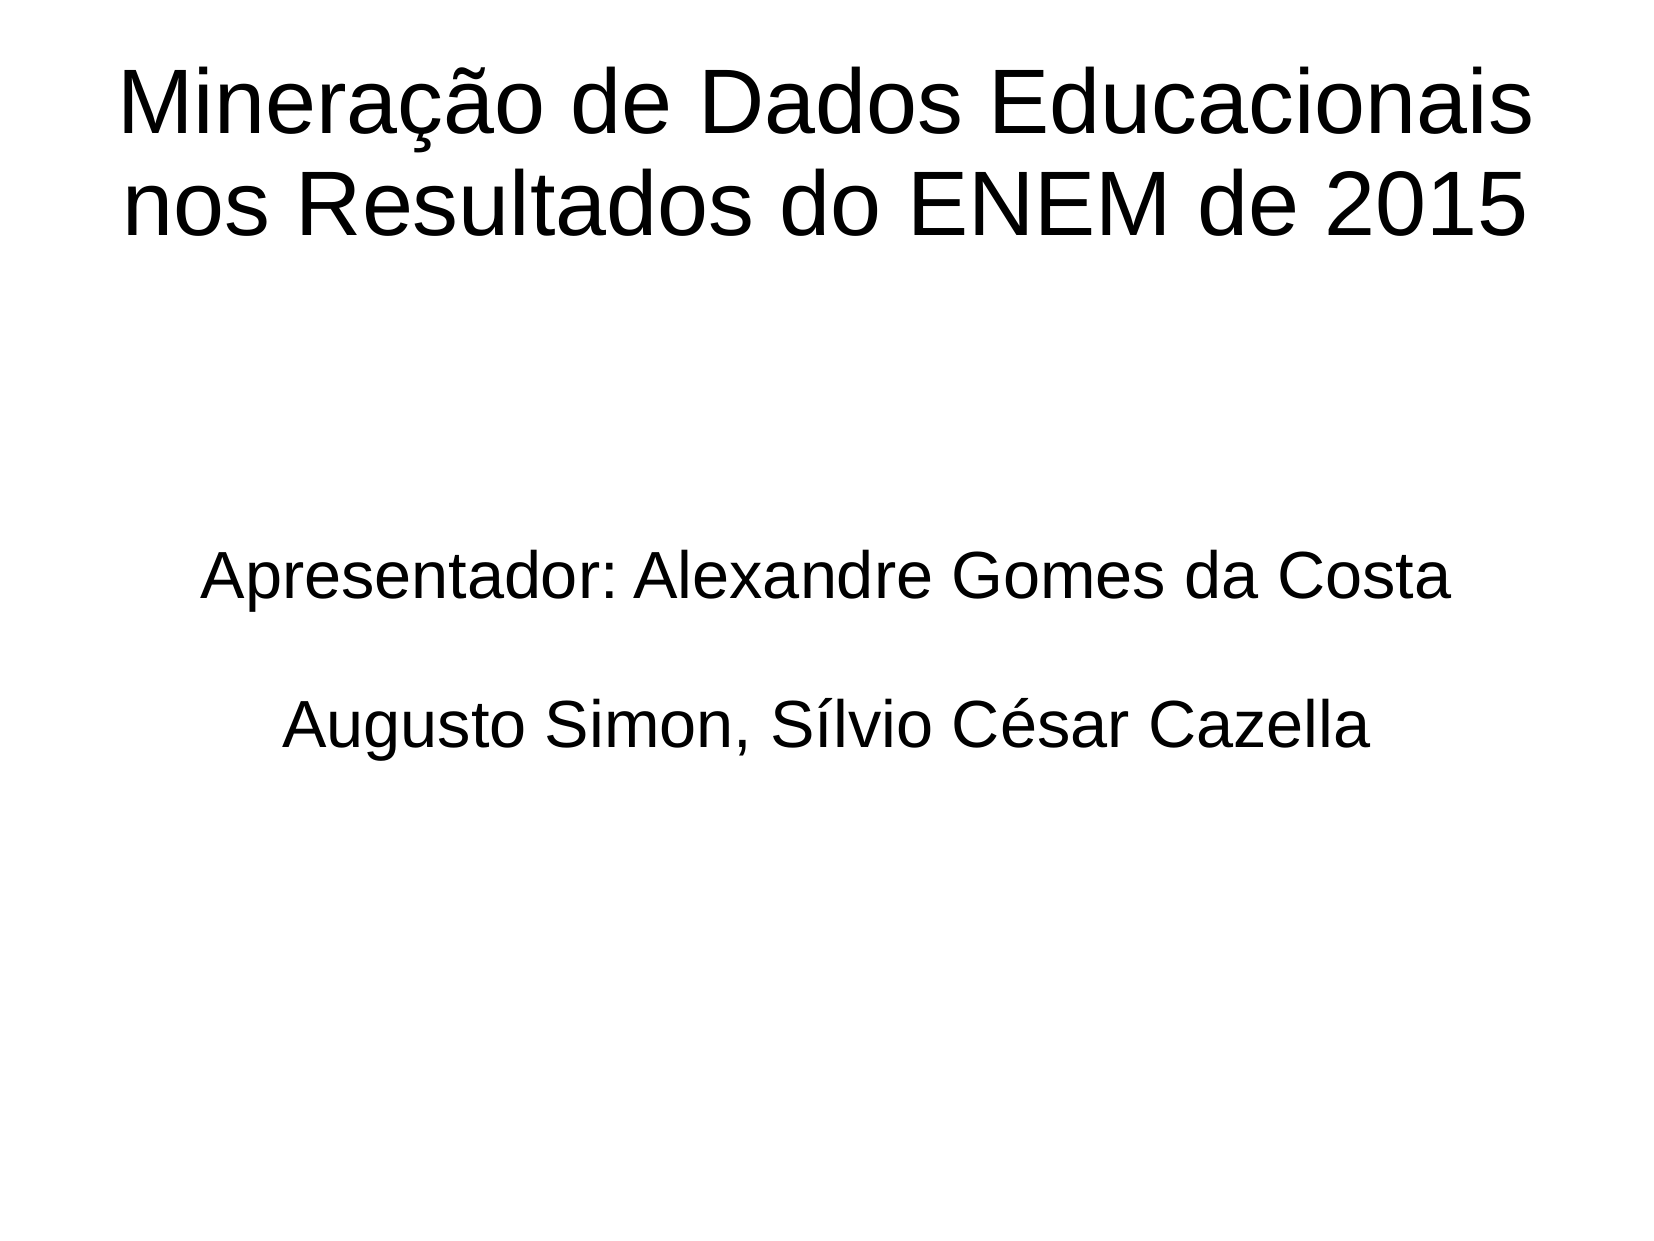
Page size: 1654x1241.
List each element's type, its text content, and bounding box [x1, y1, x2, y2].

subtitle Apresentador: Alexandre Gomes da Costa Augusto Simon, Sílvio César Cazella [82, 290, 1571, 1010]
title Mineração de Dados Educacionais nos Resultados do ENEM de 2015 [82, 49, 1571, 257]
